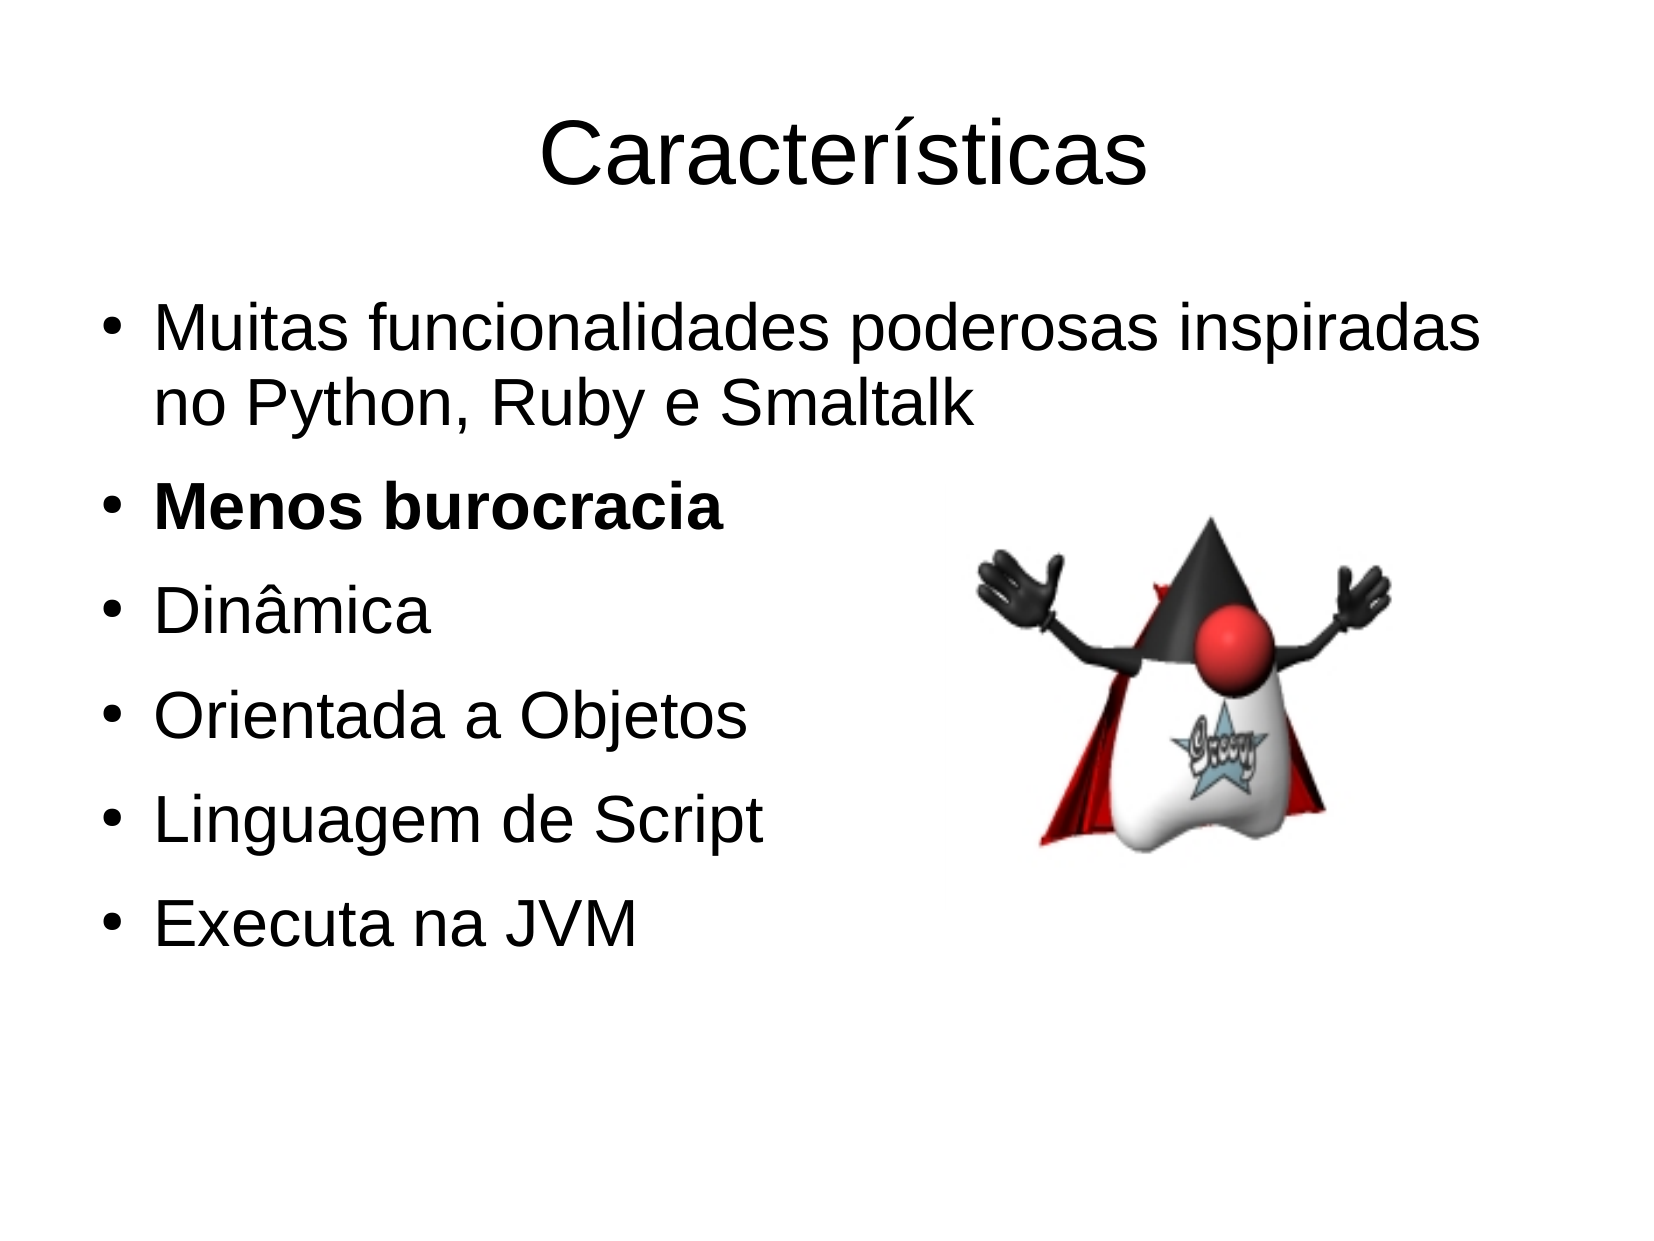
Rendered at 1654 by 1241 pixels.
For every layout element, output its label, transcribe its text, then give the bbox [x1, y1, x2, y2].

title Características [82, 49, 1571, 257]
list Muitas funcionalidades poderosas inspiradas no Python, Ruby e Smaltalk Menos burocracia Dinâmica Orientada a Objetos Linguagem de Script Executa na JVM [82, 290, 1571, 1010]
picture [944, 484, 1441, 910]
